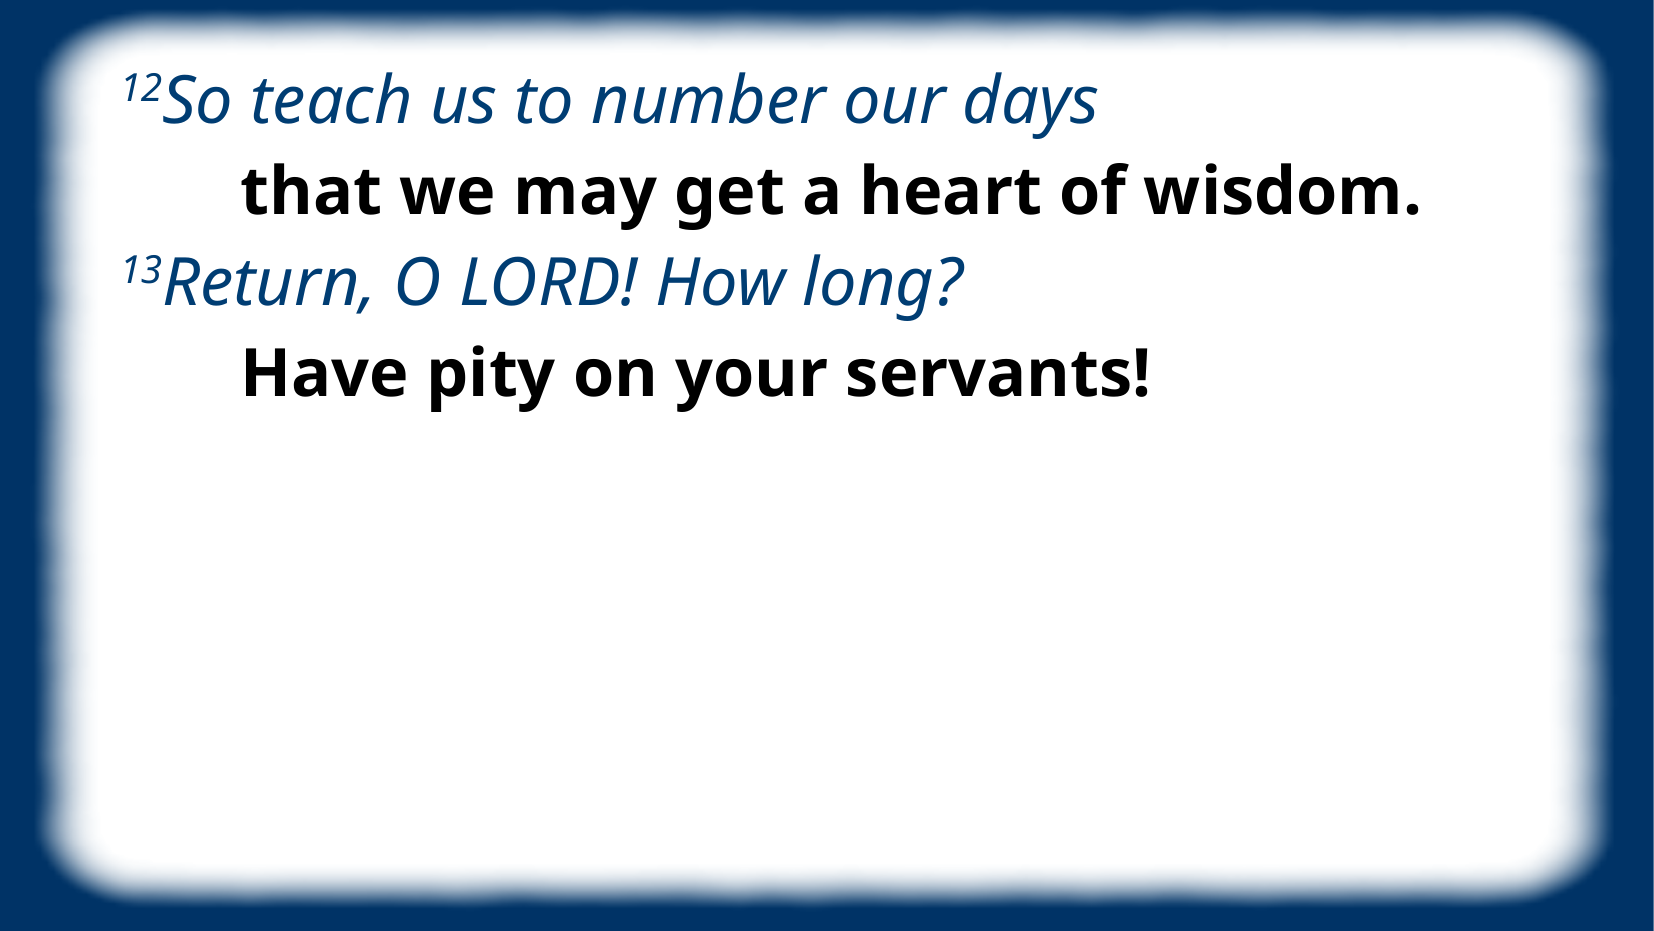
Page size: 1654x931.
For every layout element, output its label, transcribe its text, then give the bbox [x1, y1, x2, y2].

text_box 12So teach us to number our days that we may get a heart of wisdom. 13Return, O LORD! How long? Have pity on your servants! [105, 45, 1546, 493]
picture [0, 0, 1654, 931]
